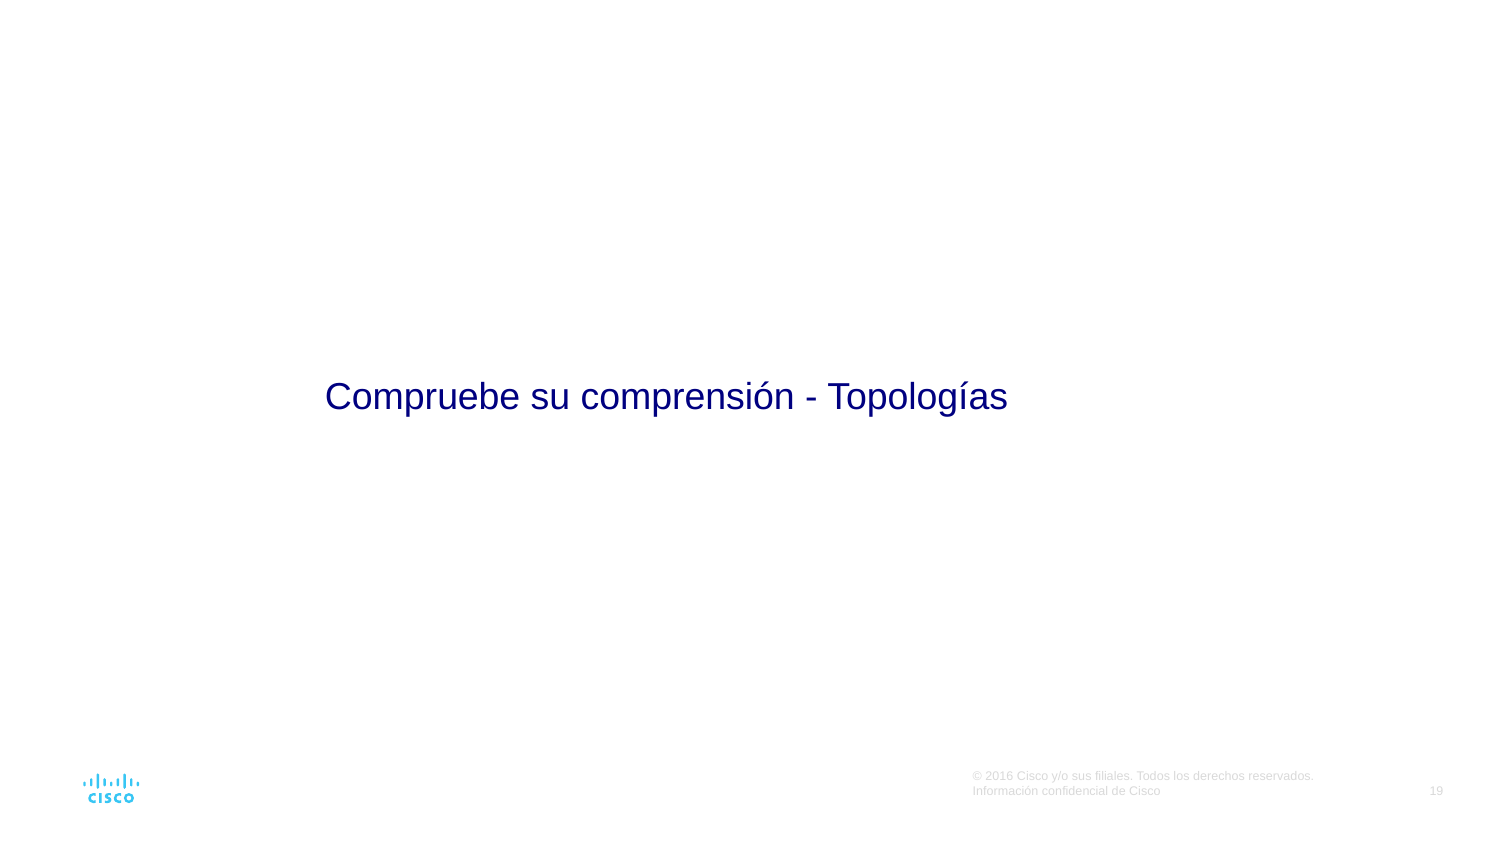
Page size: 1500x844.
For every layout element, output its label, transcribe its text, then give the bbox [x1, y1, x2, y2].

text_box Compruebe su comprensión - Topologías [310, 368, 1211, 443]
